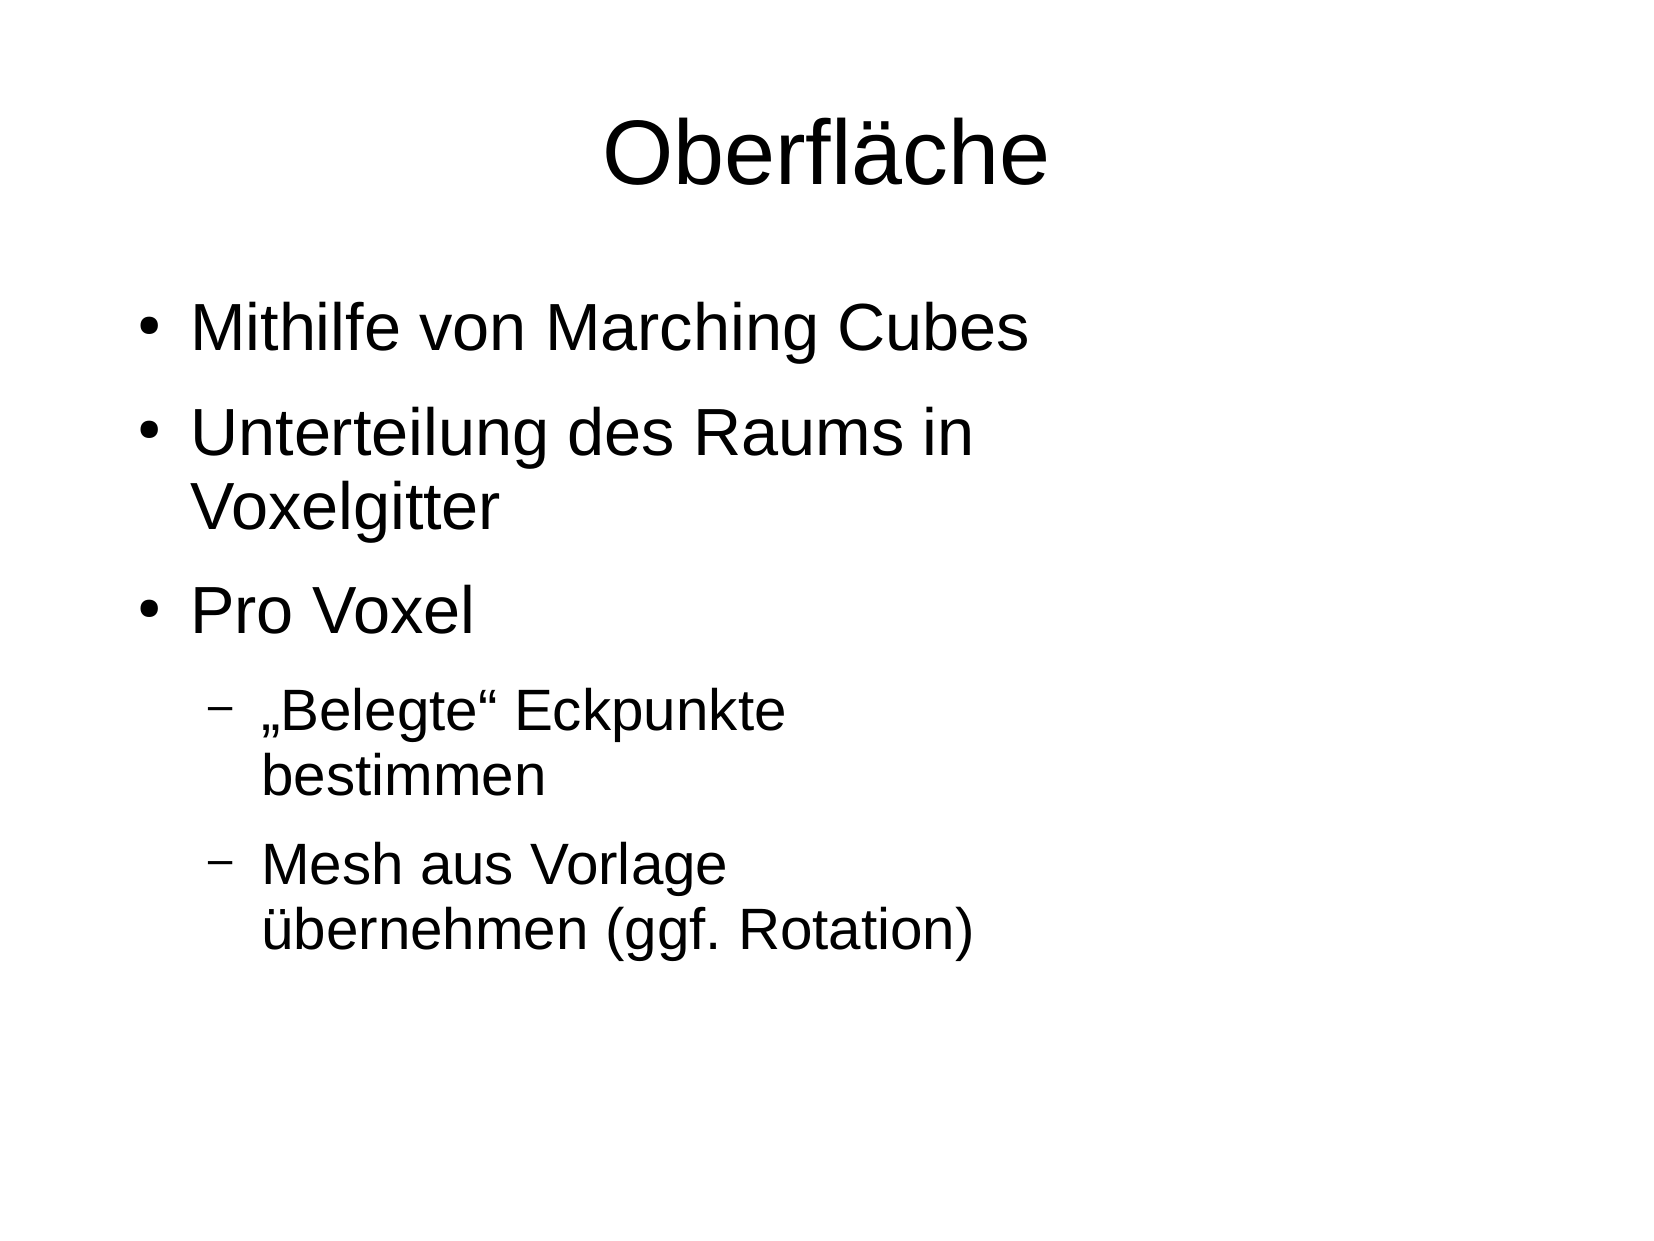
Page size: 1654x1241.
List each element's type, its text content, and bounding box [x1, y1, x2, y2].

title Oberfläche [82, 49, 1571, 257]
list Mithilfe von Marching Cubes Unterteilung des Raums in Voxelgitter Pro Voxel „Belegte“ Eckpunkte bestimmen Mesh aus Vorlage übernehmen (ggf. Rotation) [119, 290, 1040, 1170]
